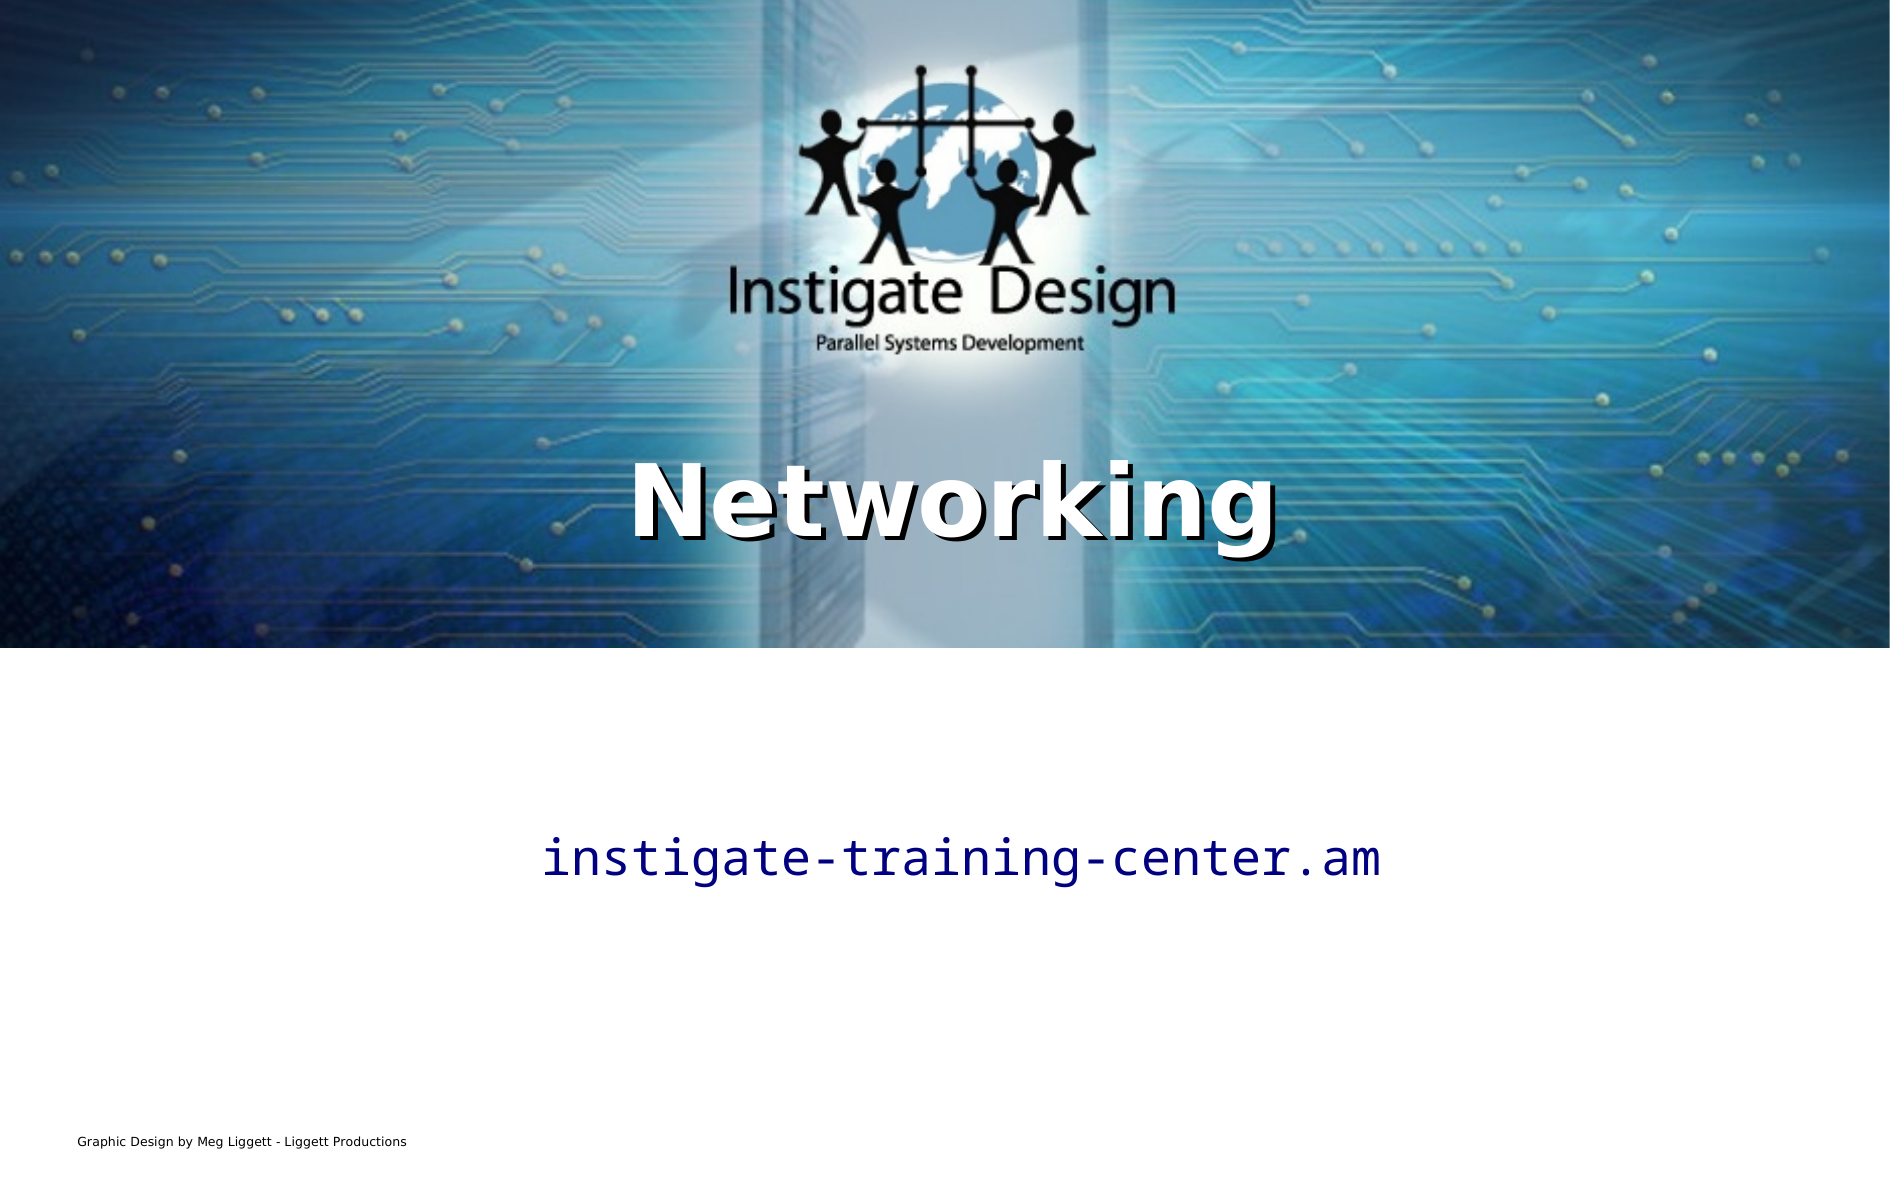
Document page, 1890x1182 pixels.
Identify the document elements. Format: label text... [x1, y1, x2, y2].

picture [0, 0, 1890, 648]
subtitle instigate-training-center.am [300, 819, 1623, 938]
title Networking [150, 444, 1757, 601]
